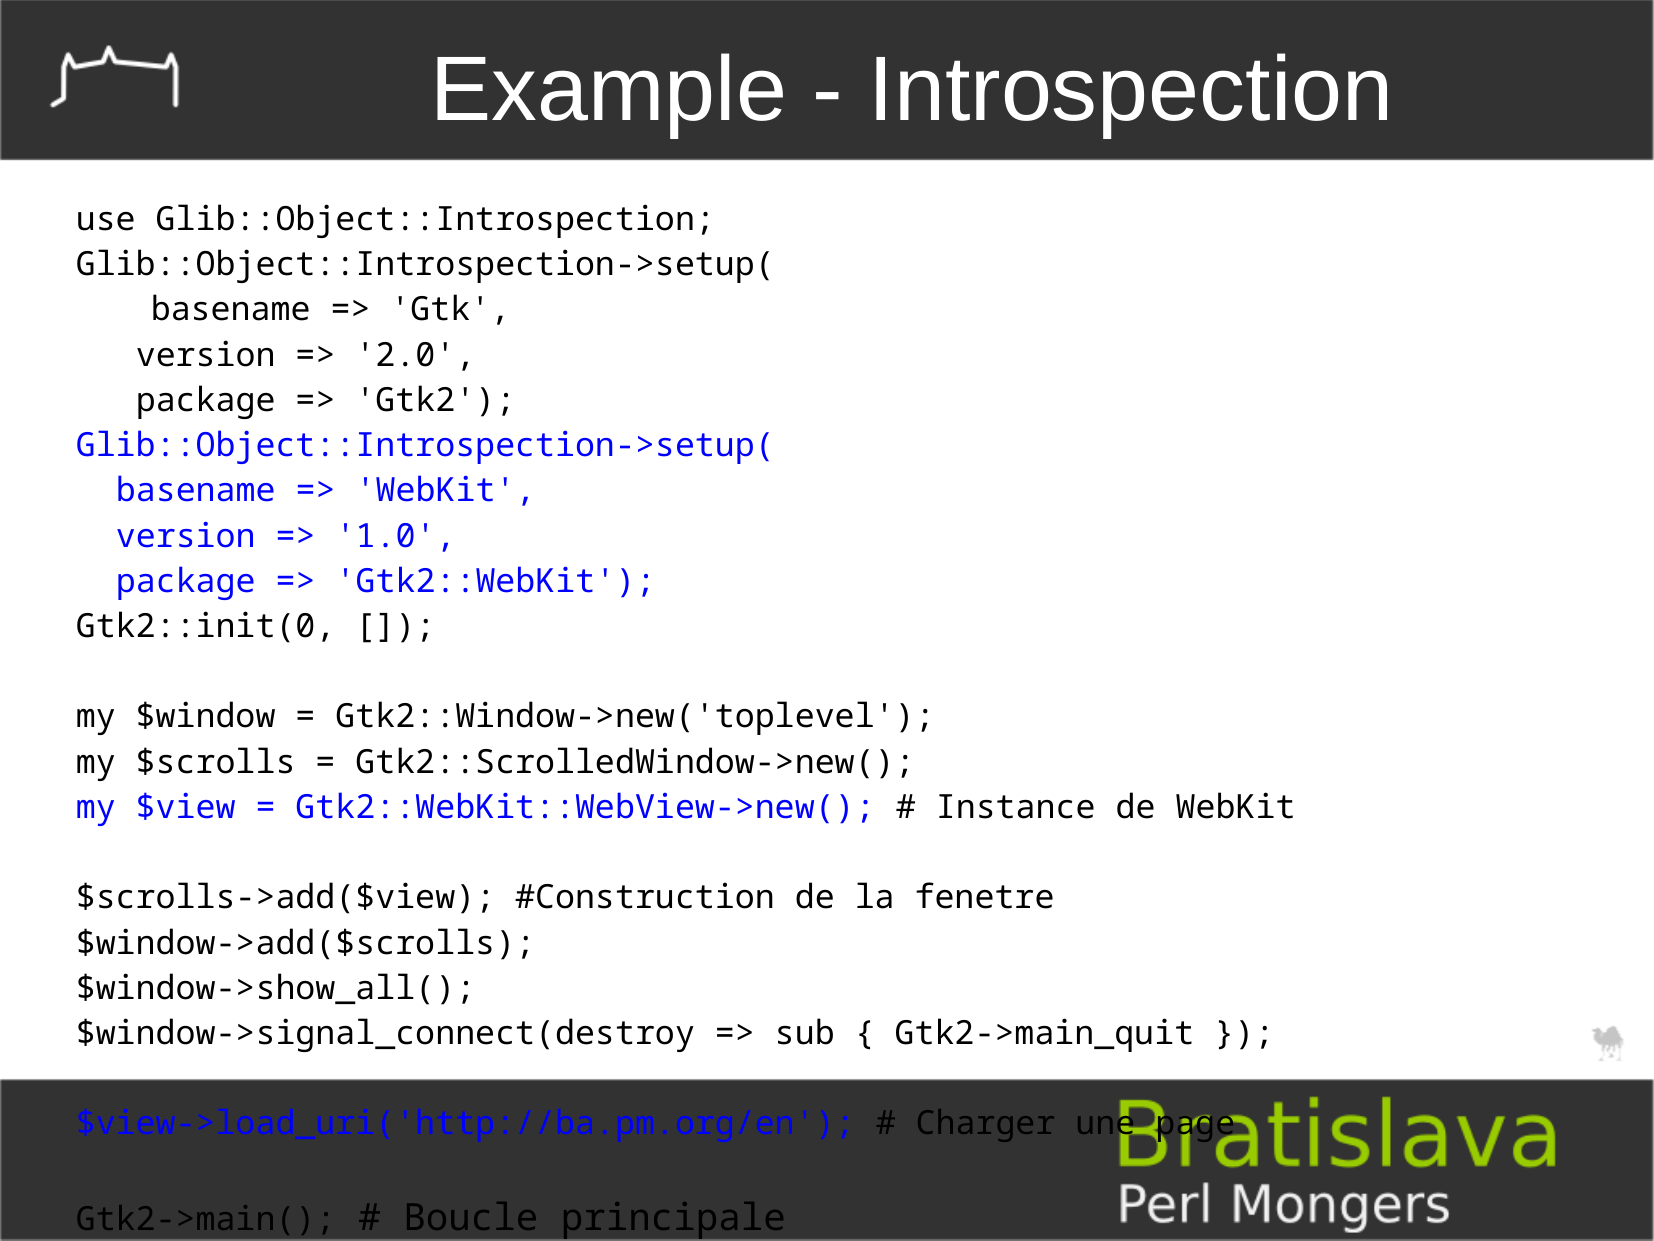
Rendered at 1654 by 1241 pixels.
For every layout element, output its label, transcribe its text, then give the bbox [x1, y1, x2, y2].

text_box use Glib::Object::Introspection; Glib::Object::Introspection->setup( basename => 'Gtk', version => '2.0', package => 'Gtk2'); Glib::Object::Introspection->setup( basename => 'WebKit', version => '1.0', package => 'Gtk2::WebKit'); Gtk2::init(0, []); my $window = Gtk2::Window->new('toplevel'); my $scrolls = Gtk2::ScrolledWindow->new(); my $view = Gtk2::WebKit::WebView->new(); # Instance de WebKit $scrolls->add($view); #Construction de la fenetre $window->add($scrolls); $window->show_all(); $window->signal_connect(destroy => sub { Gtk2->main_quit }); $view->load_uri('http://ba.pm.org/en'); # Charger une page Gtk2->main(); # Boucle principale [61, 187, 1576, 1108]
picture [0, 0, 1654, 1241]
title Example - Introspection [187, 37, 1639, 141]
